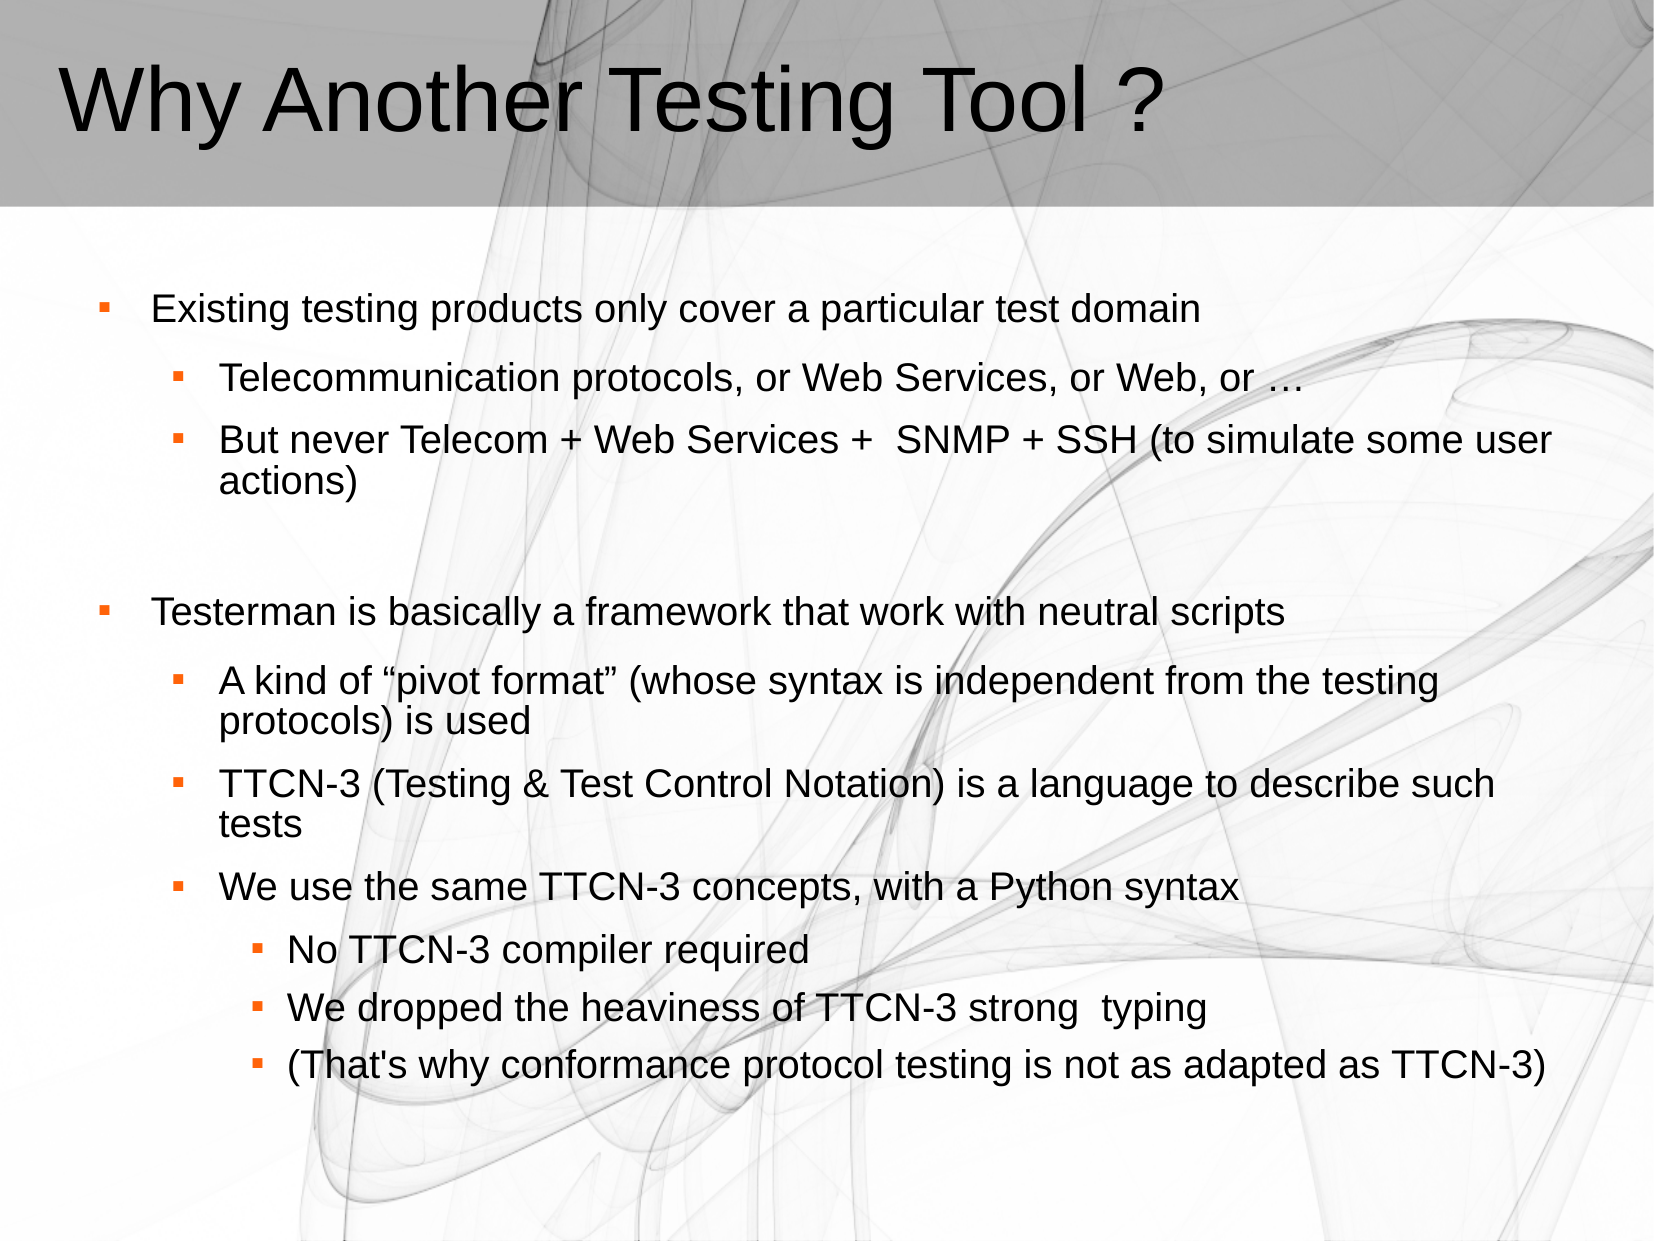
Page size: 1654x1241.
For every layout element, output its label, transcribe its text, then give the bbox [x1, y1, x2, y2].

list Existing testing products only cover a particular test domain Telecommunication protocols, or Web Services, or Web, or … But never Telecom + Web Services + SNMP + SSH (to simulate some user actions) Testerman is basically a framework that work with neutral scripts A kind of “pivot format” (whose syntax is independent from the testing protocols) is used TTCN-3 (Testing & Test Control Notation) is a language to describe such tests We use the same TTCN-3 concepts, with a Python syntax No TTCN-3 compiler required We dropped the heaviness of TTCN-3 strong typing (That's why conformance protocol testing is not as adapted as TTCN-3) [82, 290, 1571, 1094]
title Why Another Testing Tool ? [59, 0, 1595, 208]
